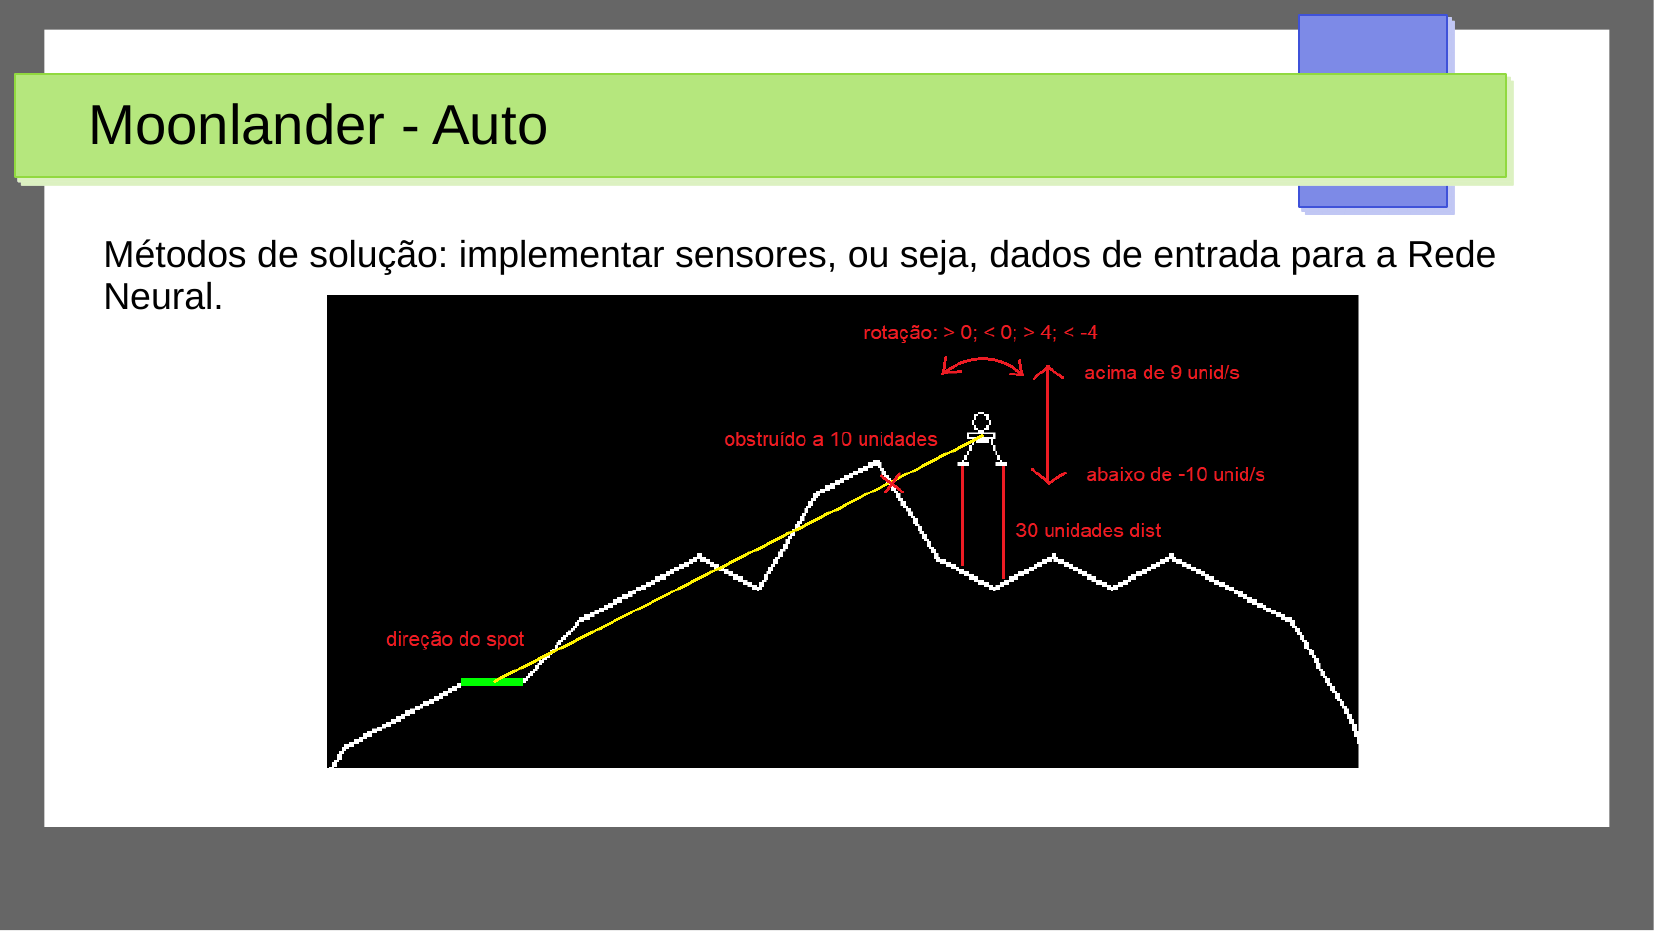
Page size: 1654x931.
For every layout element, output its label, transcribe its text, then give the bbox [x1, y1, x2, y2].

title Moonlander - Auto [88, 73, 1506, 178]
text_box Métodos de solução: implementar sensores, ou seja, dados de entrada para a Rede Neural. [88, 226, 1565, 325]
picture [327, 295, 1359, 768]
